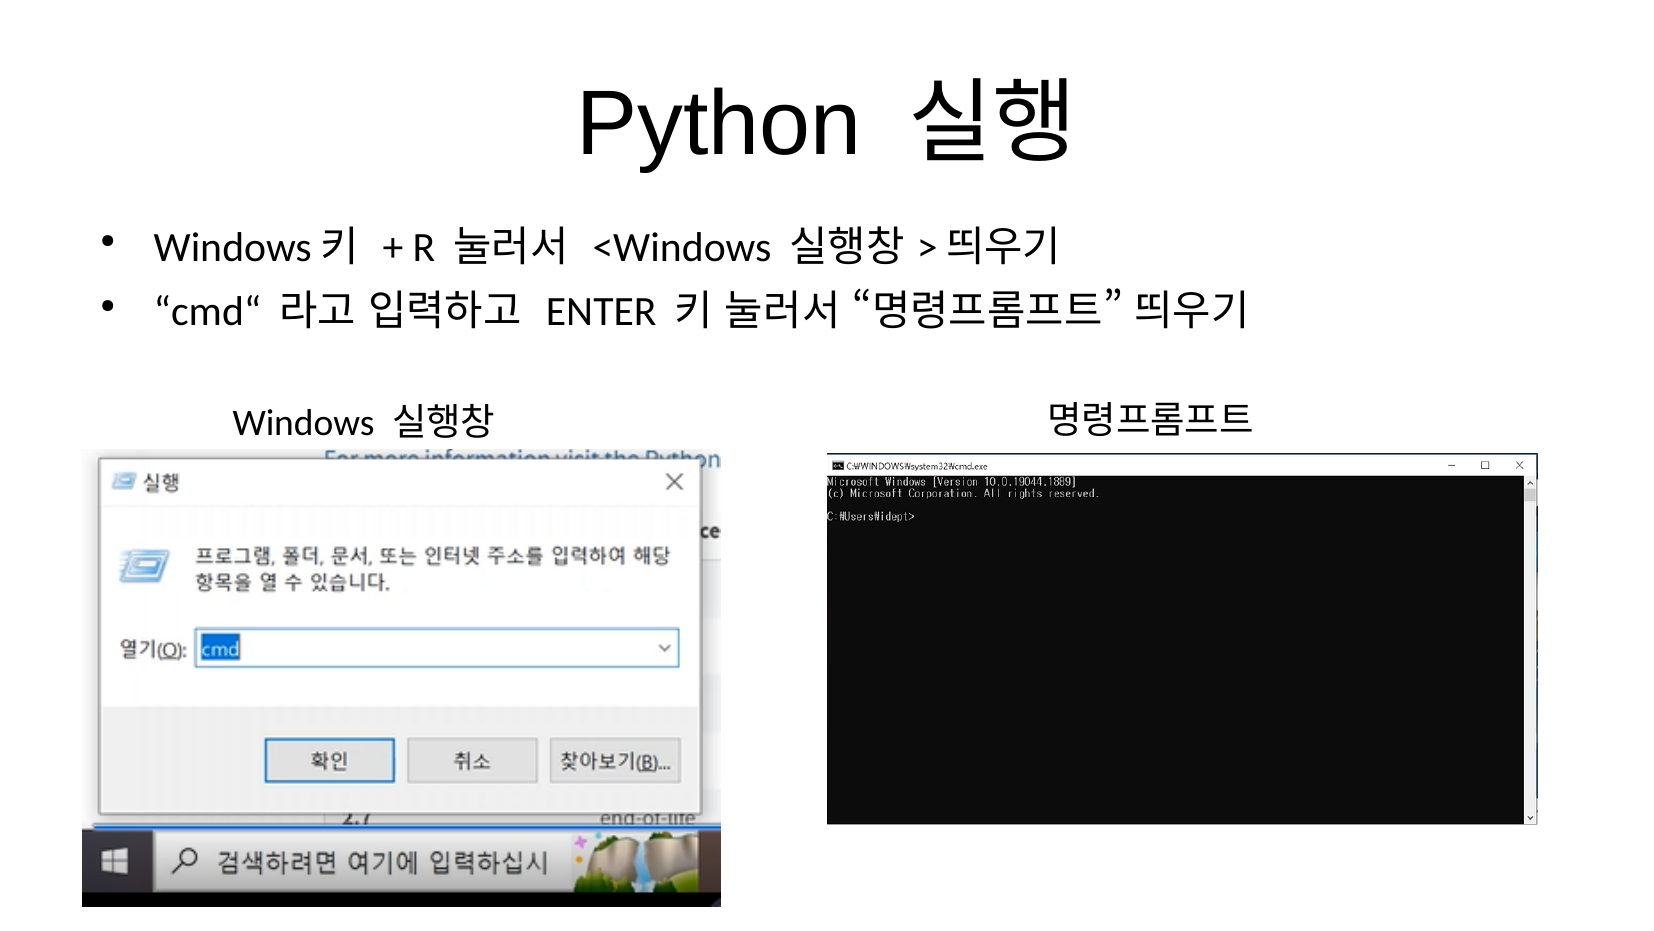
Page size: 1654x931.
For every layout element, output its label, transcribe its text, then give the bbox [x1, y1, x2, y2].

picture [827, 453, 1538, 826]
list Windows키 + R 눌러서 <Windows 실행창>띄우기 “cmd“ 라고 입력하고 ENTER 키 눌러서 “명령프롬프트” 띄우기 [82, 217, 1571, 758]
text_box 명령프롬프트 [1032, 391, 1351, 451]
picture [82, 449, 721, 907]
title Python 실행 [82, 37, 1571, 193]
text_box Windows 실행창 [217, 390, 511, 451]
